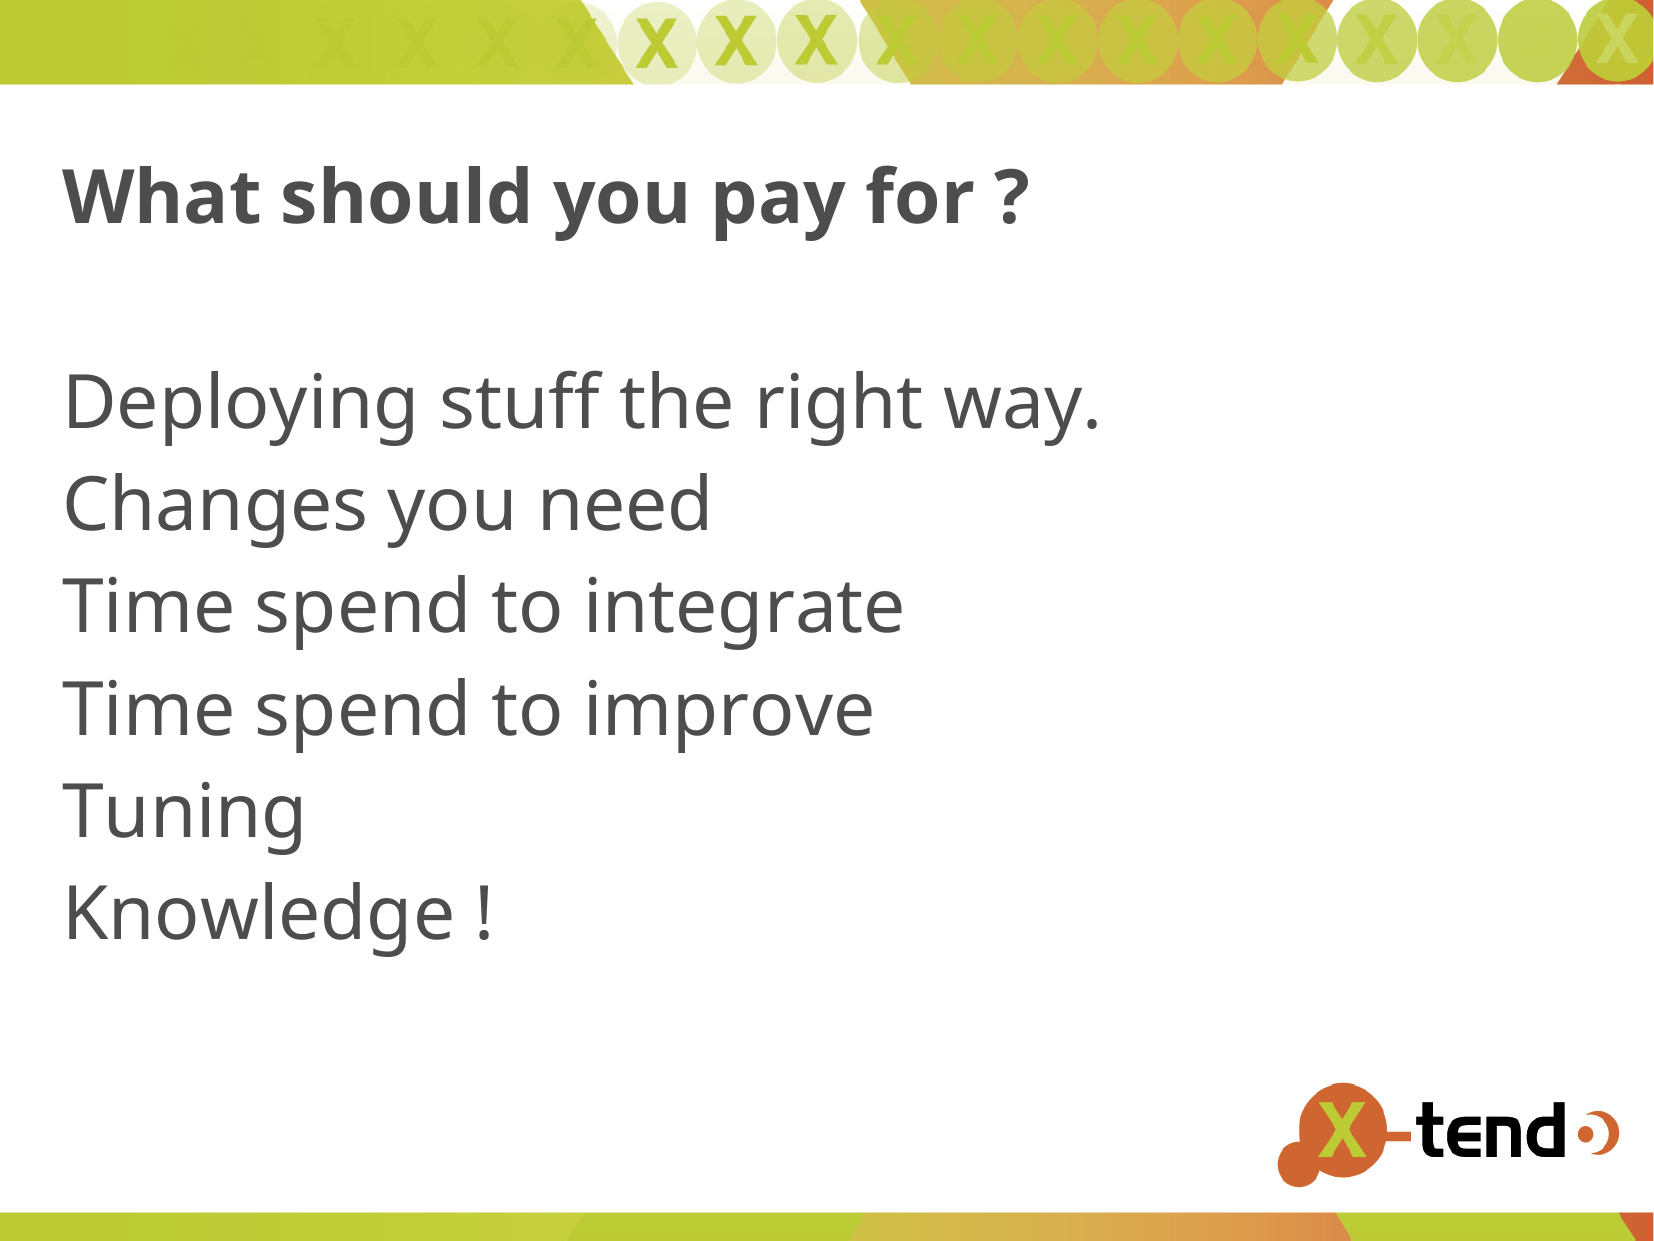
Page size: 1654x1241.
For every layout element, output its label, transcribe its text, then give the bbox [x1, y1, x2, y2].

text_box What should you pay for ? Deploying stuff the right way. Changes you need Time spend to integrate Time spend to improve Tuning Knowledge ! [47, 135, 1246, 1241]
picture [0, 0, 1654, 1241]
